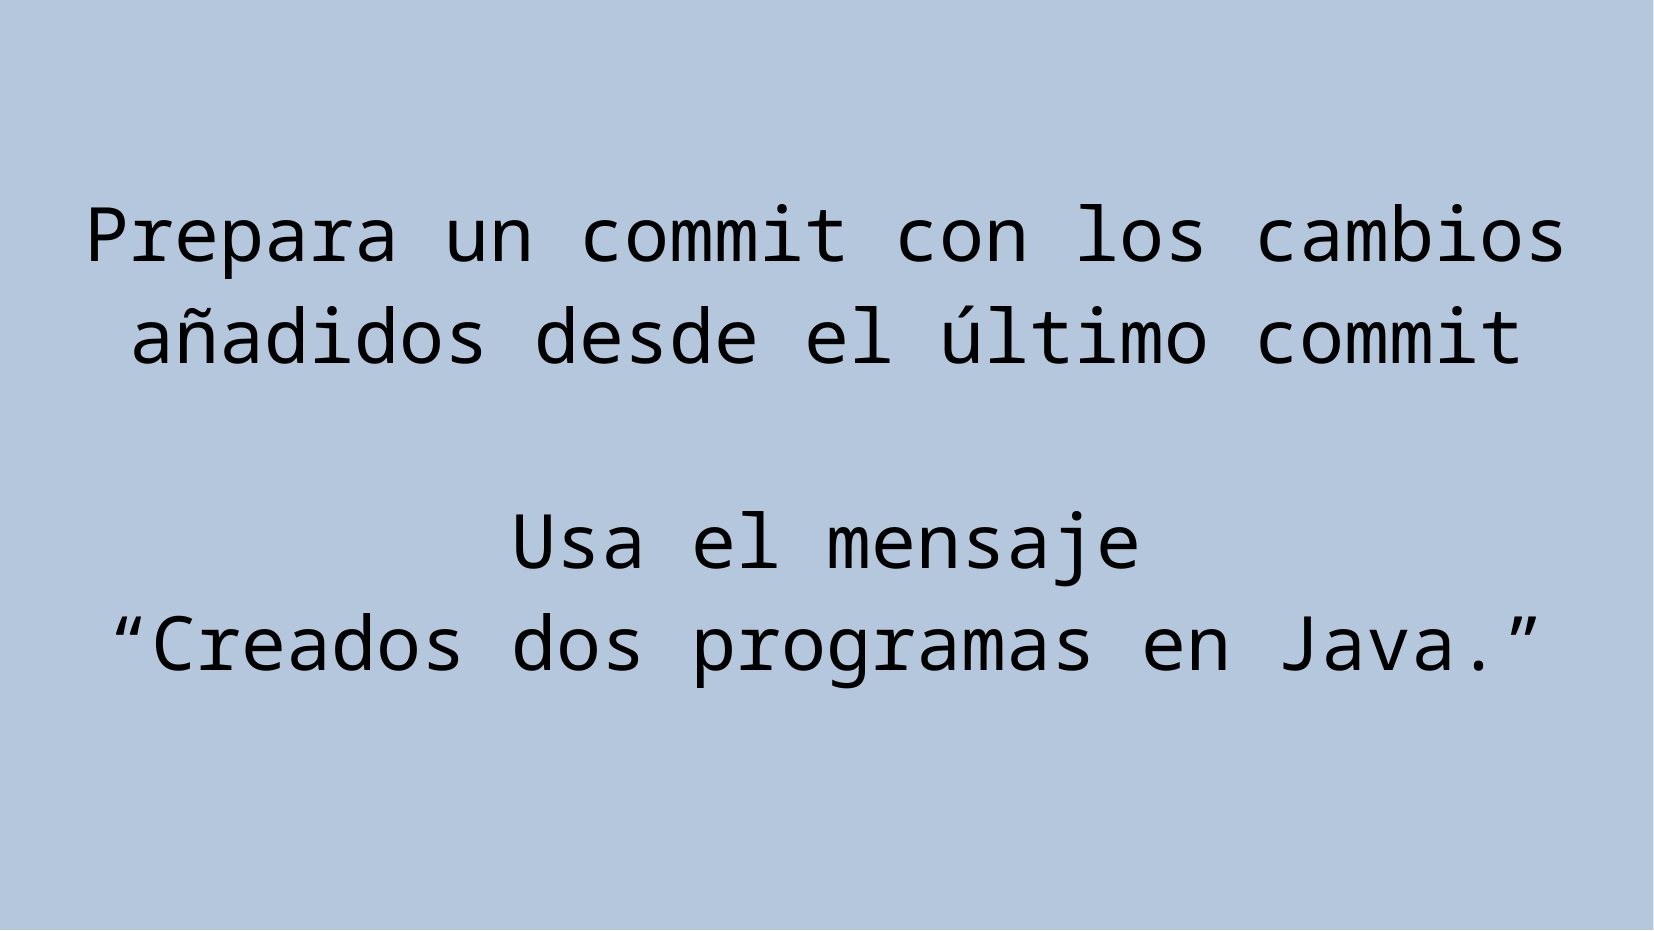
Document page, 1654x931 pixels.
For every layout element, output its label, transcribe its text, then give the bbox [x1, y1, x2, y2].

subtitle Prepara un commit con los cambios añadidos desde el último commit Usa el mensaje “Creados dos programas en Java.” [82, 76, 1571, 797]
